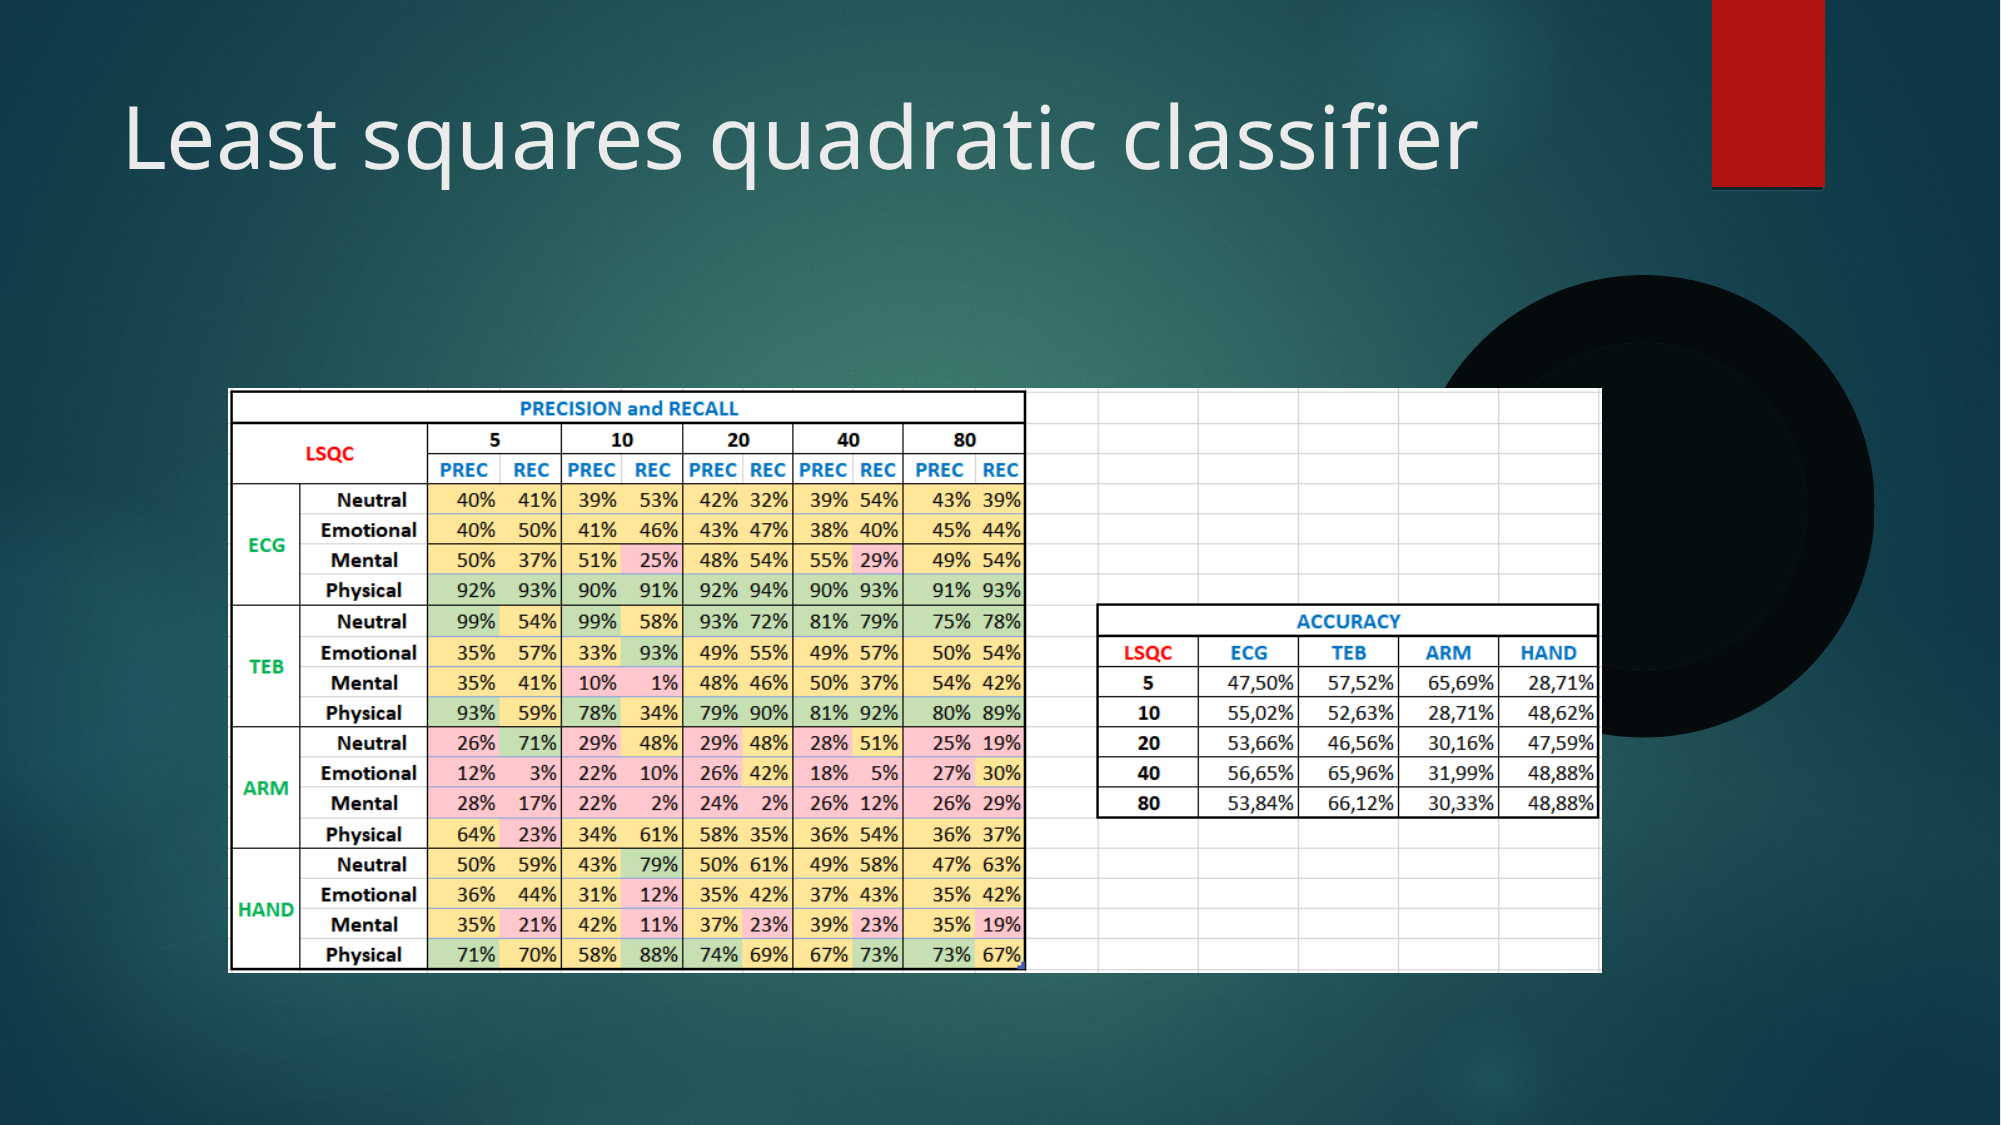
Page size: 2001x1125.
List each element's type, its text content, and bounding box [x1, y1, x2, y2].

picture [228, 388, 1602, 973]
title Least squares quadratic classifier [106, 74, 1649, 305]
